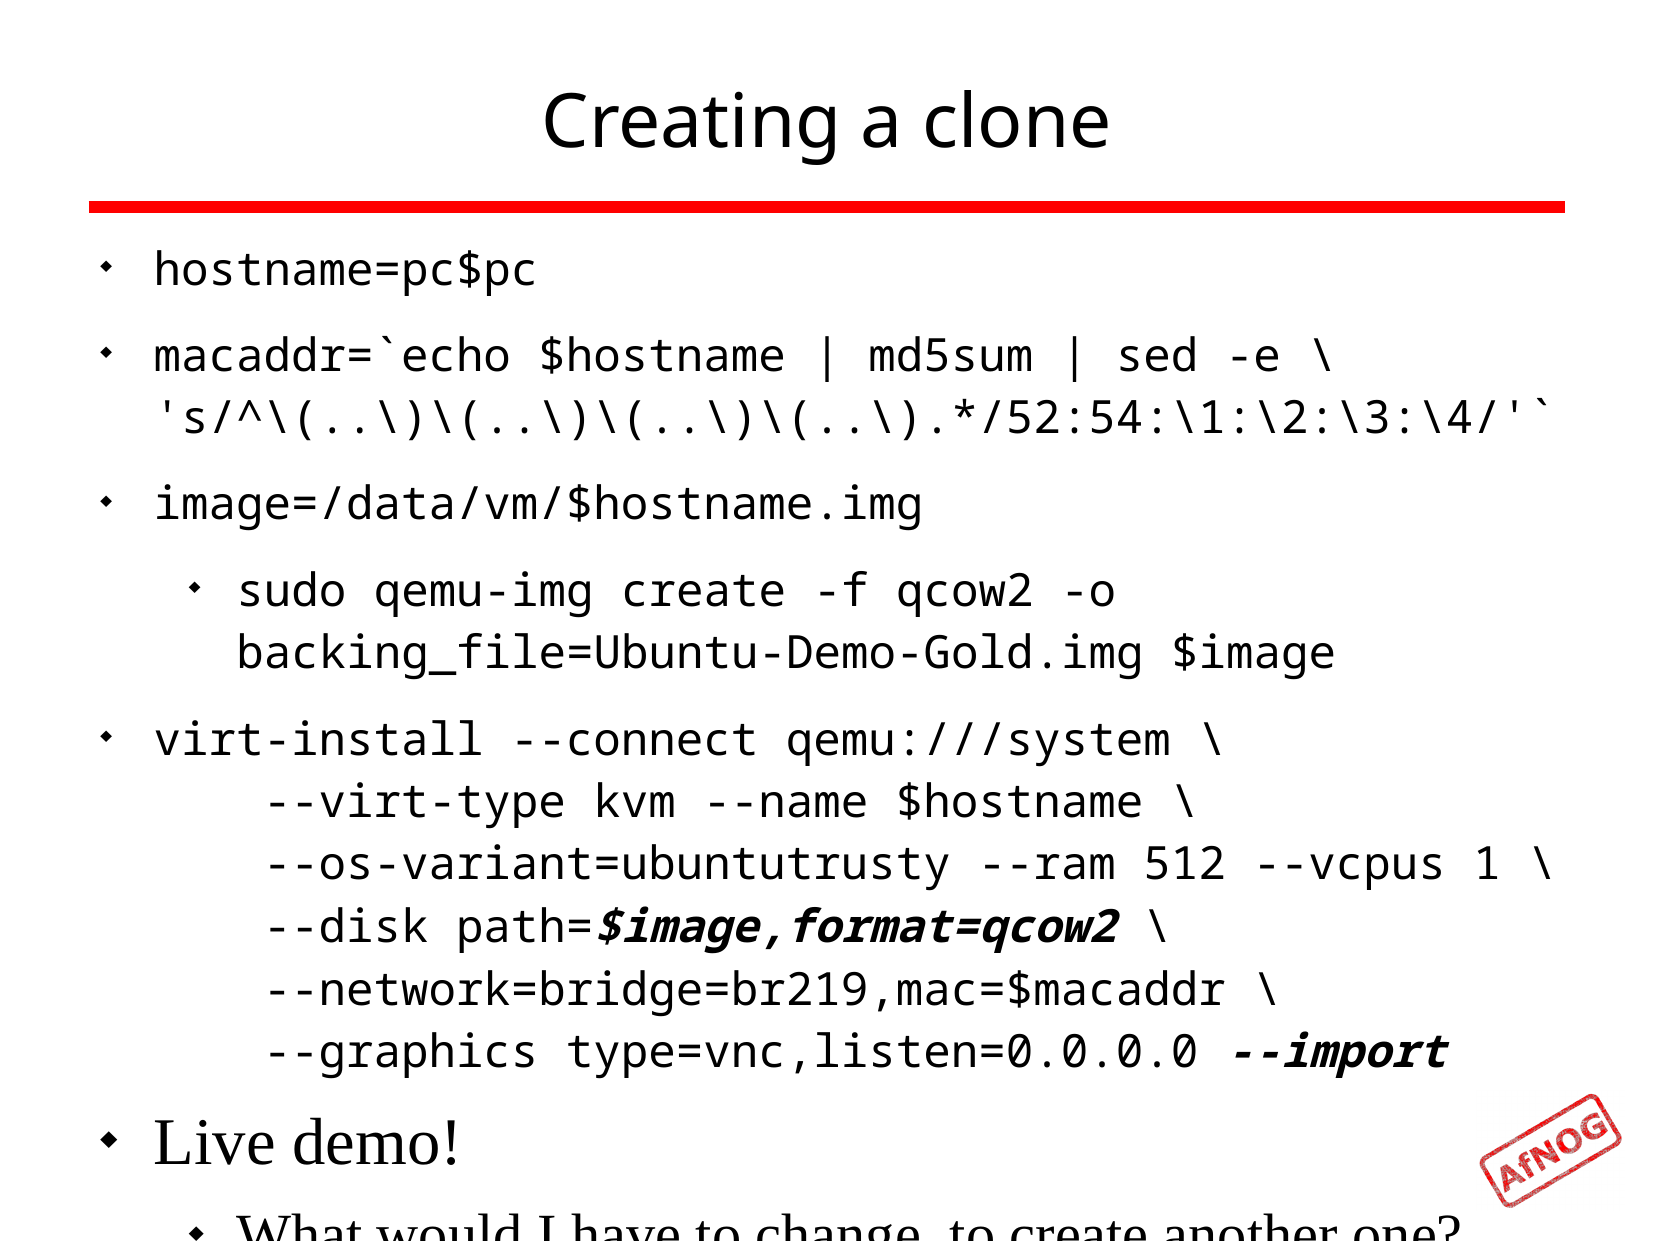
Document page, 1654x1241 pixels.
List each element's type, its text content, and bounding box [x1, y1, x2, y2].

list hostname=pc$pc macaddr=`echo $hostname | md5sum | sed -e \ 's/^\(..\)\(..\)\(..\)\(..\).*/52:54:\1:\2:\3:\4/'` image=/data/vm/$hostname.img sudo qemu-img create -f qcow2 -o backing_file=Ubuntu-Demo-Gold.img $image virt-install --connect qemu:///system \ --virt-type kvm --name $hostname \ --os-variant=ubuntutrusty --ram 512 --vcpus 1 \ --disk path=$image,format=qcow2 \ --network=bridge=br219,mac=$macaddr \ --graphics type=vnc,listen=0.0.0.0 --import Live demo! What would I have to change, to create another one? [82, 236, 1571, 1152]
title Creating a clone [82, 29, 1571, 207]
picture [1476, 1090, 1625, 1211]
